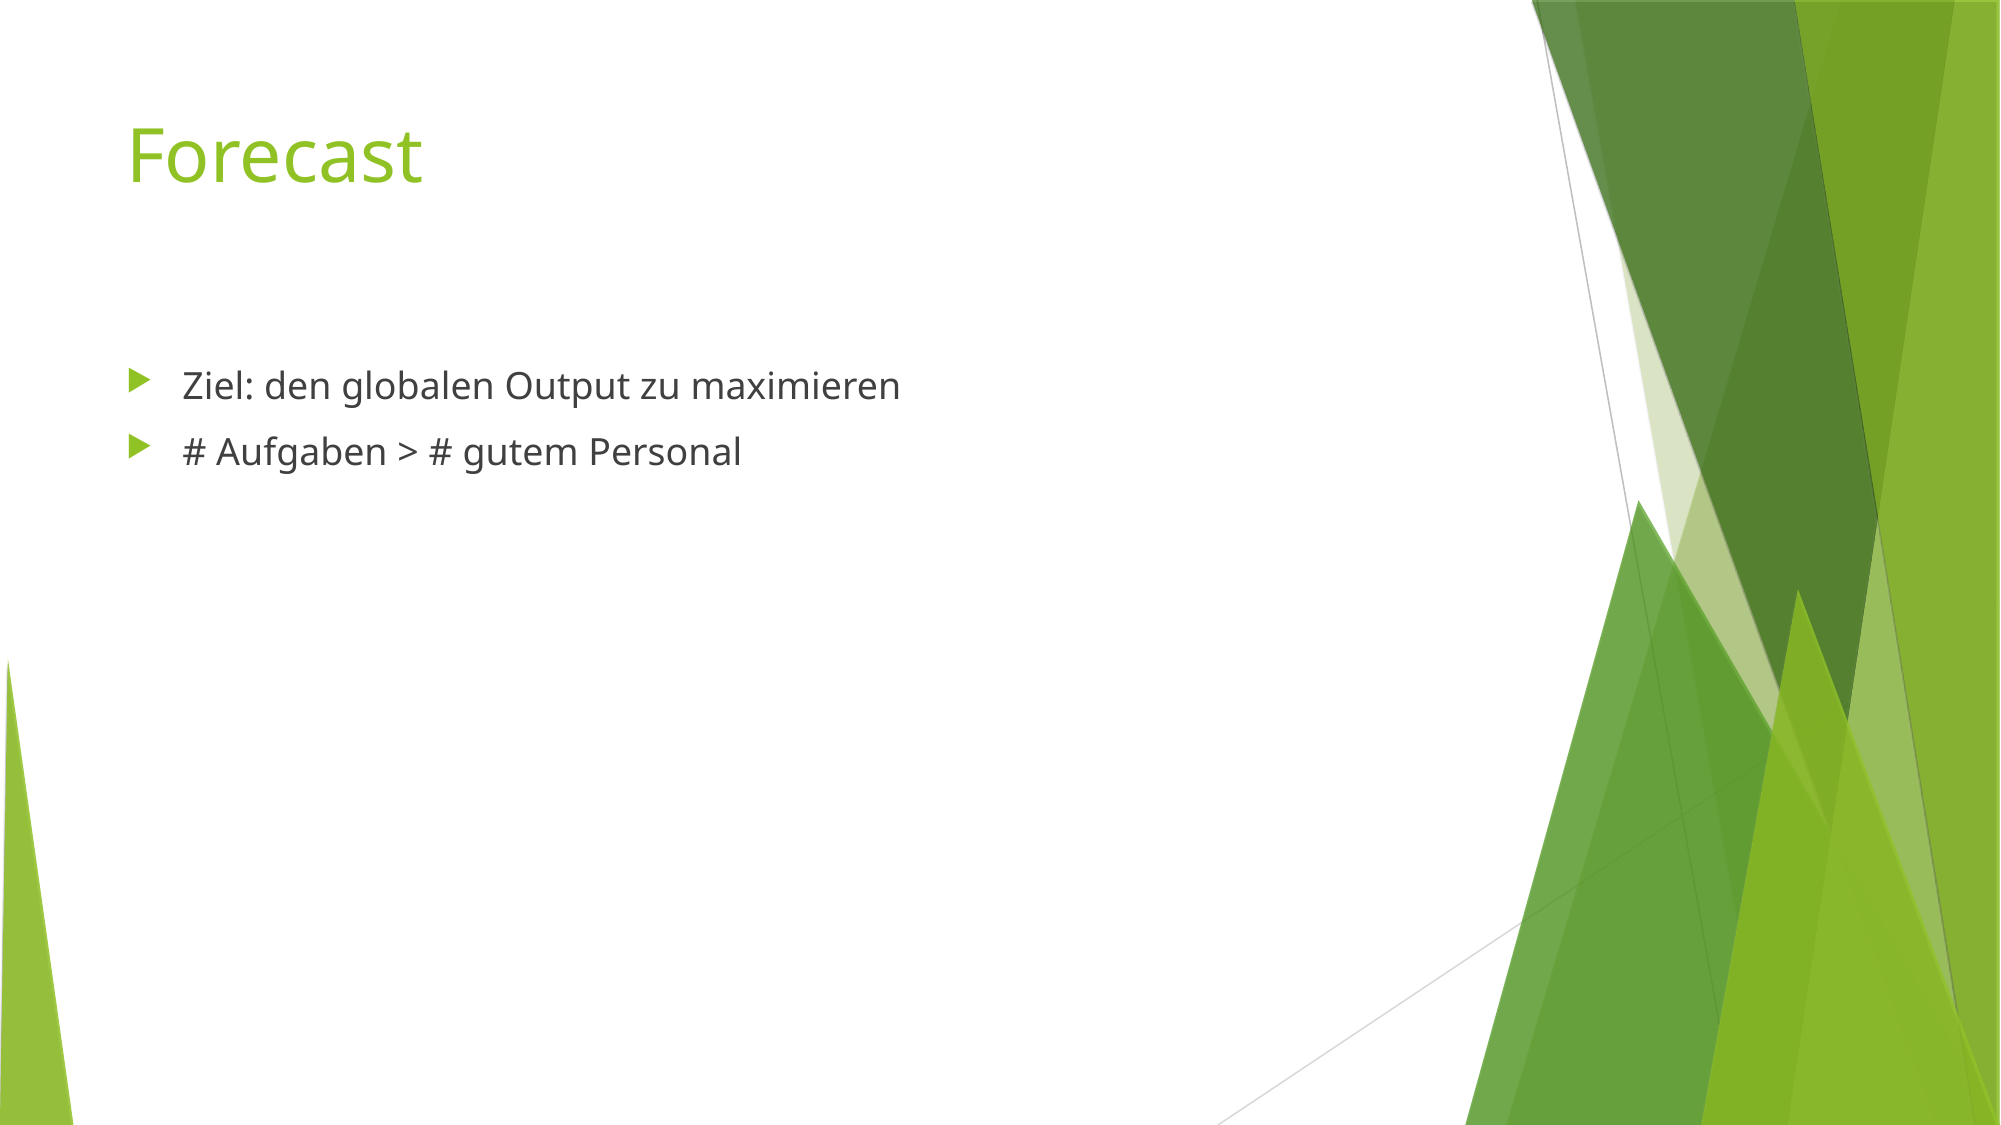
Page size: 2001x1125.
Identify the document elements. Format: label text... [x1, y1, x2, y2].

title Forecast [111, 99, 1522, 317]
list Ziel: den globalen Output zu maximieren # Aufgaben > # gutem Personal [111, 354, 1522, 992]
